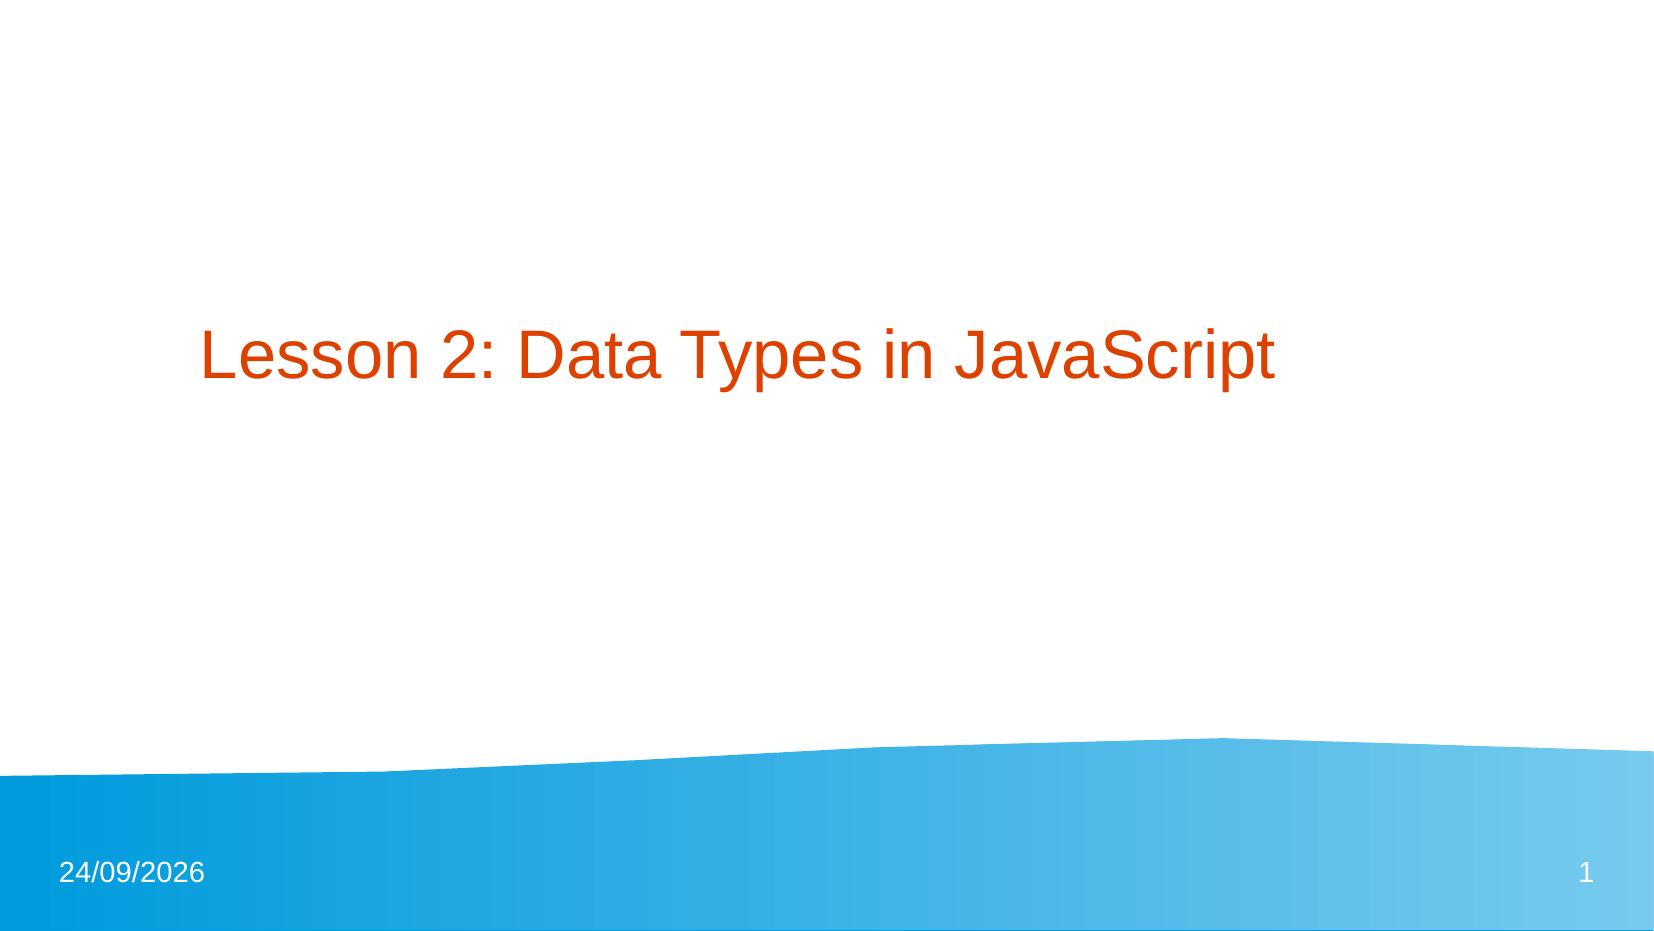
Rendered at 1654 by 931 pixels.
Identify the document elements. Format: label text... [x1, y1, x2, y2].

title Lesson 2: Data Types in JavaScript [0, 265, 1477, 443]
